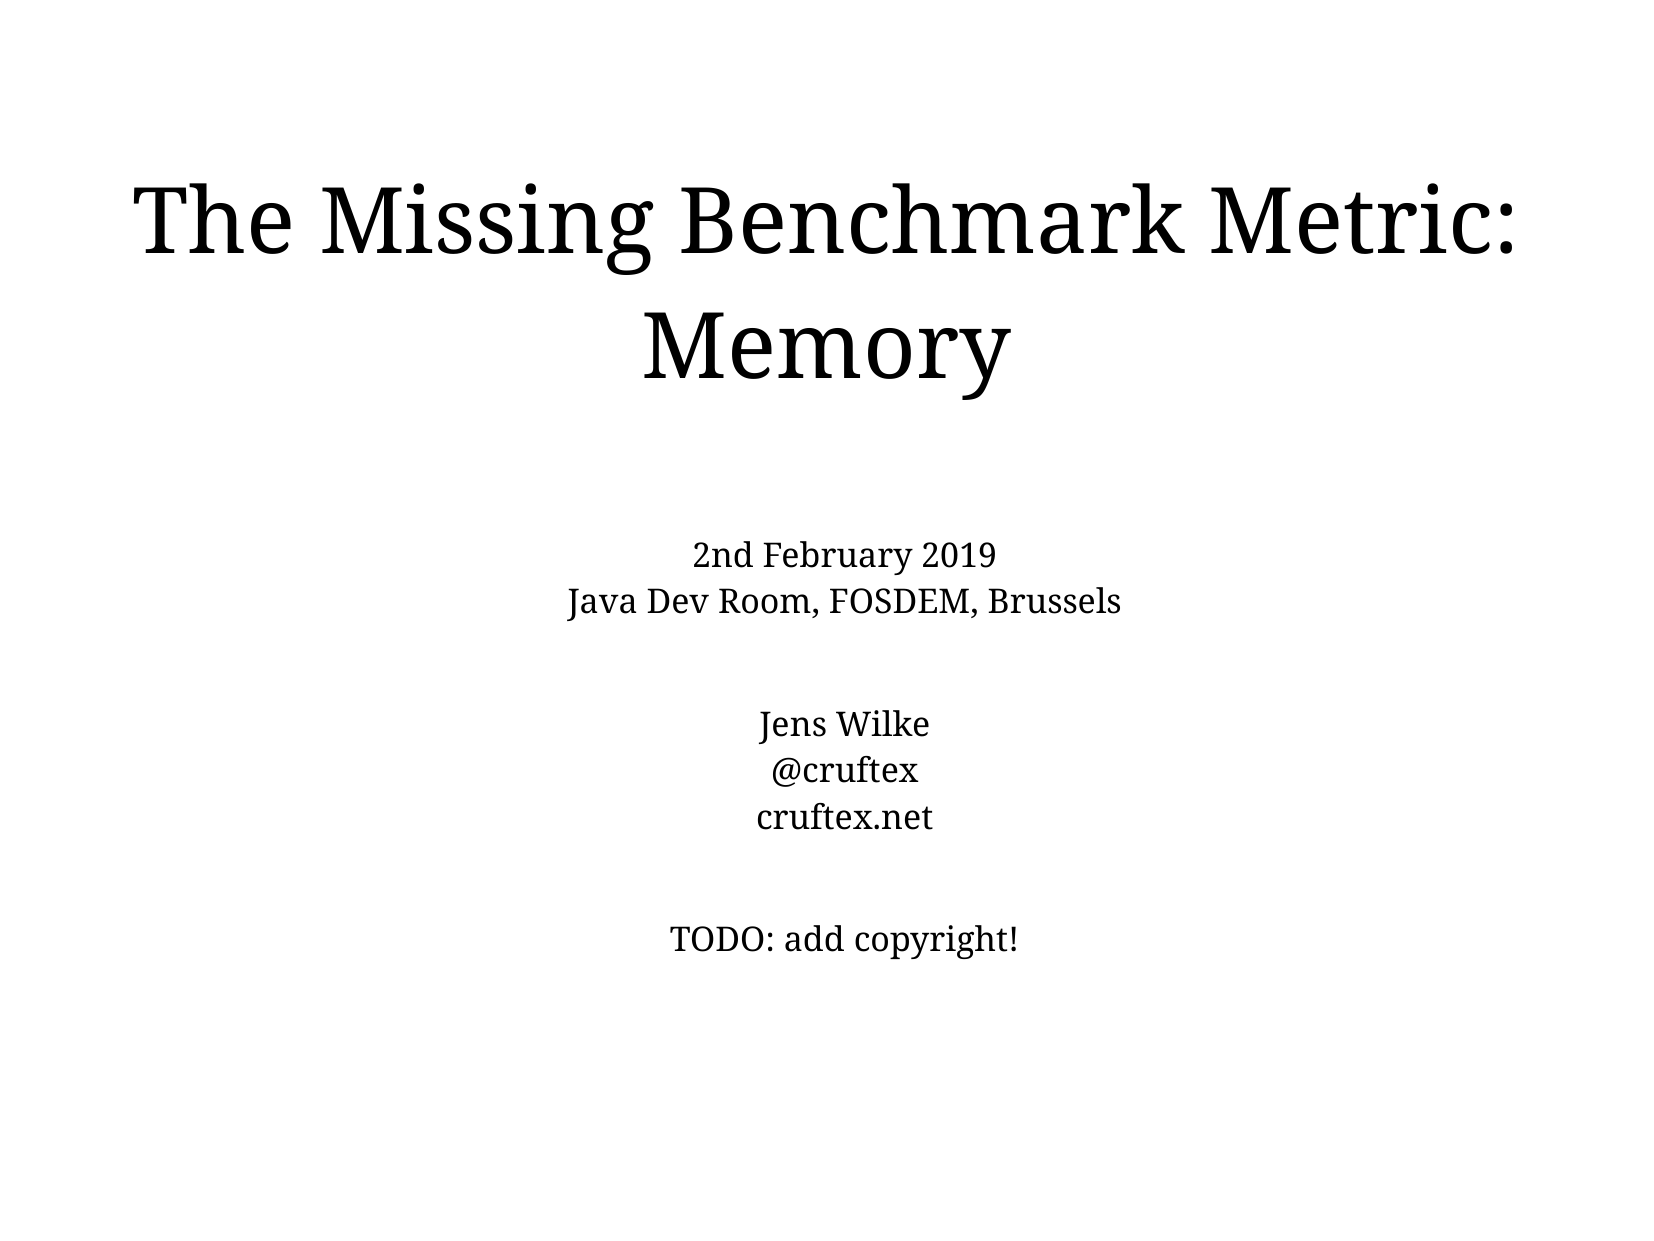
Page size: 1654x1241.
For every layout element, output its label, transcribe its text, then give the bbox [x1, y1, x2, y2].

title The Missing Benchmark Metric: Memory [82, 153, 1571, 408]
list 2nd February 2019 Java Dev Room, FOSDEM, Brussels Jens Wilke @cruftex cruftex.net TODO: add copyright! [82, 531, 1571, 1010]
